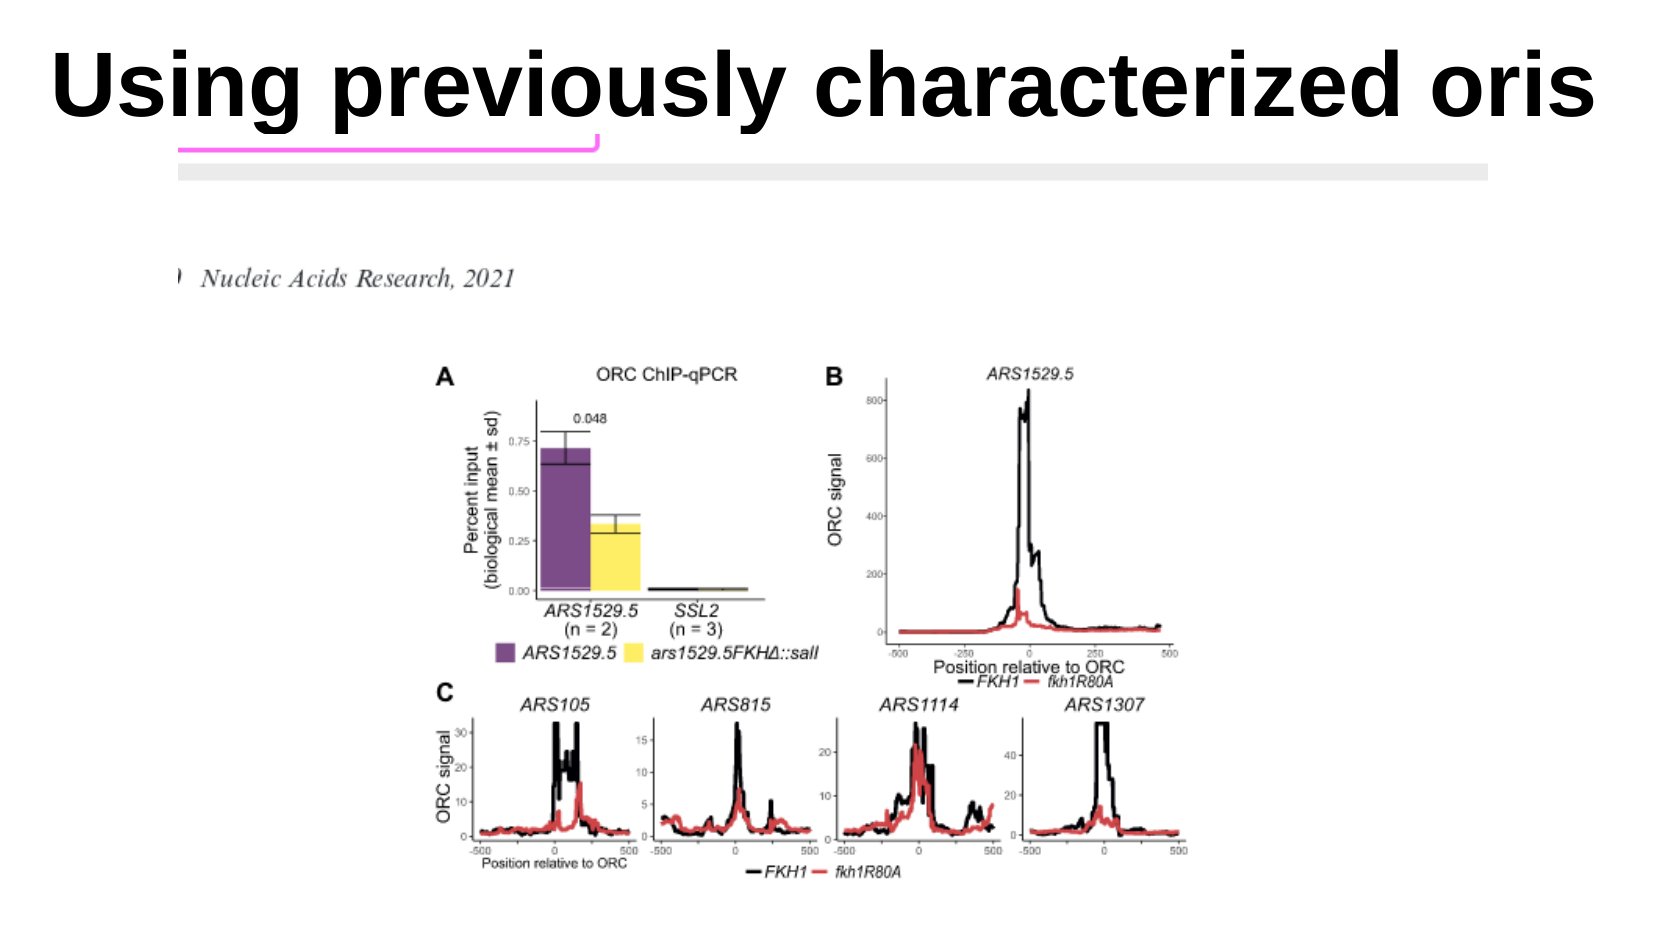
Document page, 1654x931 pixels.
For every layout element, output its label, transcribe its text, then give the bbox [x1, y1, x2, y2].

picture [178, 134, 1488, 883]
title Using previously characterized oris [0, 0, 1651, 188]
